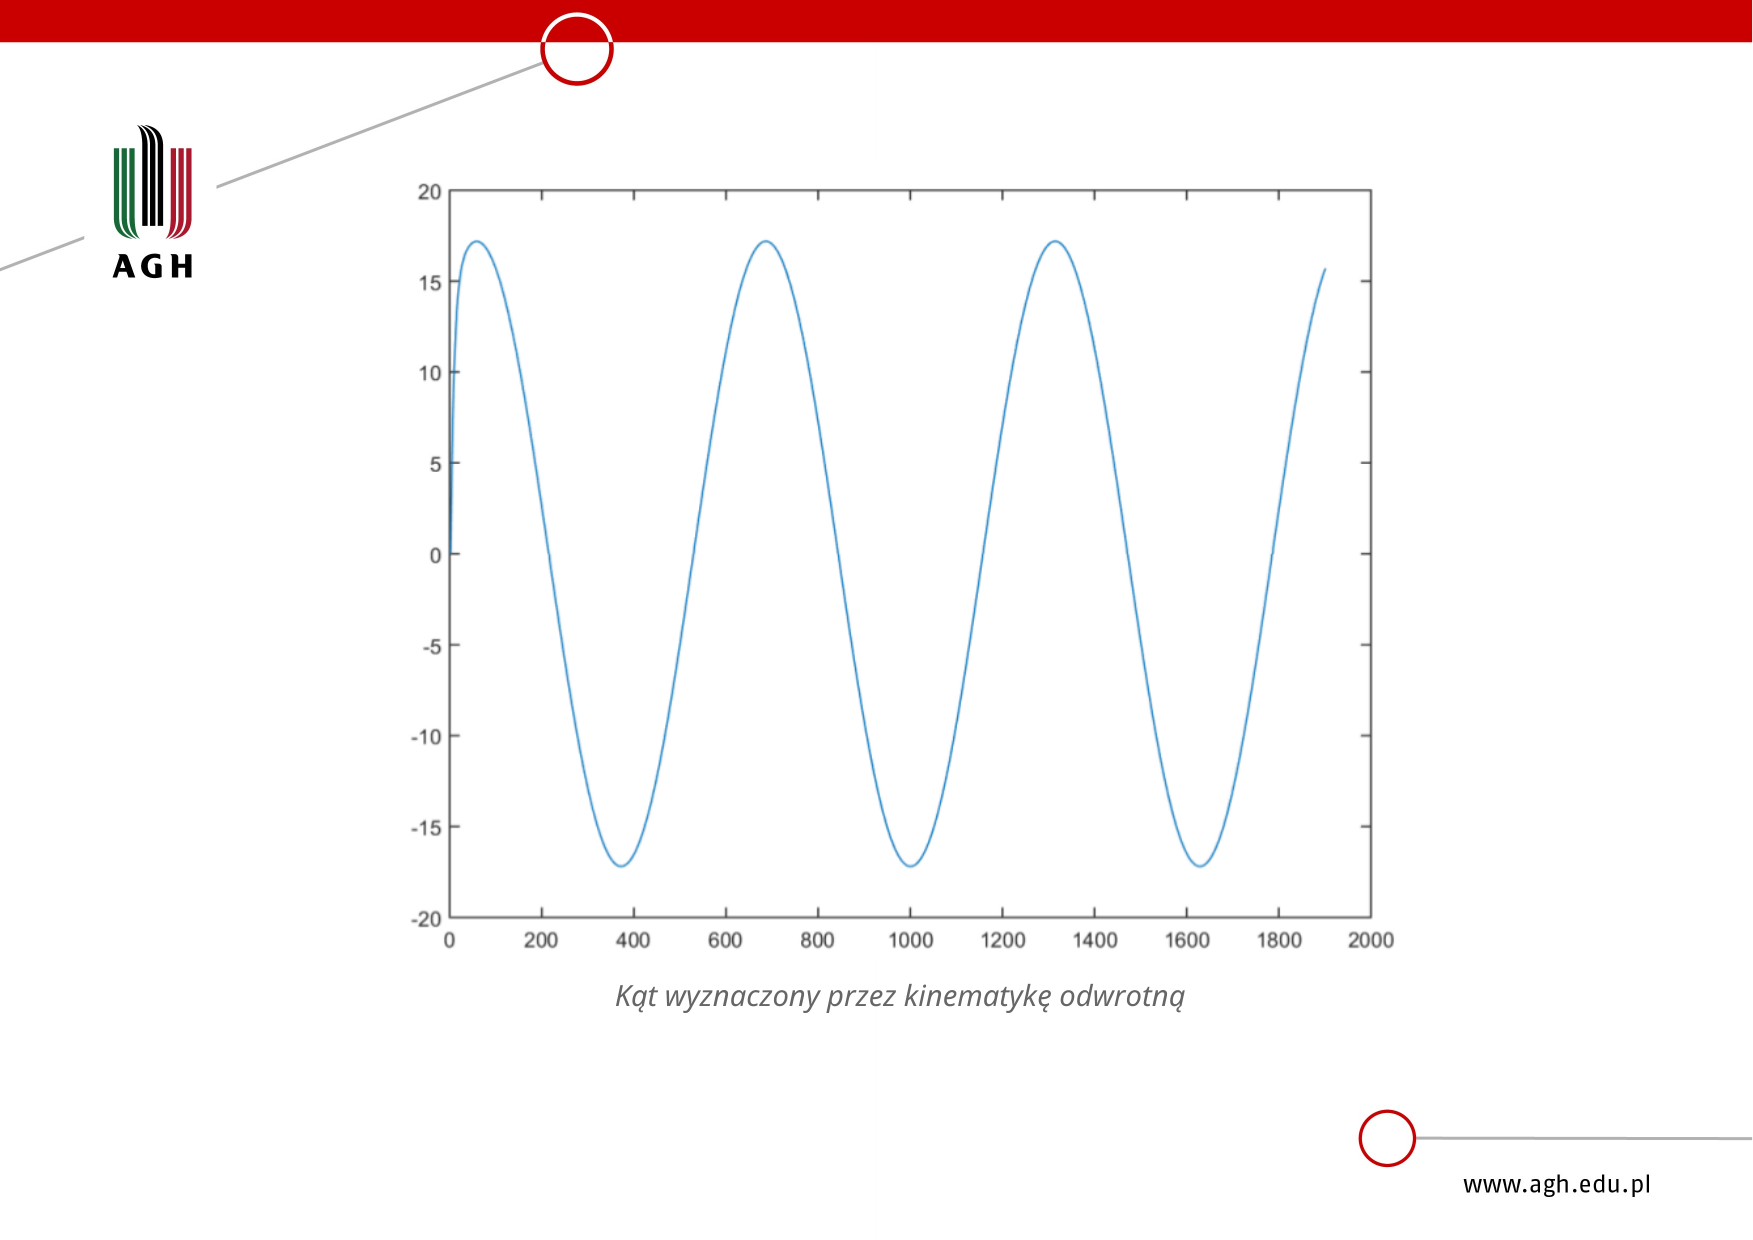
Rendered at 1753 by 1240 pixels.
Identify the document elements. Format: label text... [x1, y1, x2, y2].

text_box Kąt wyznaczony przez kinematykę odwrotną [600, 970, 1231, 1021]
picture [0, 0, 1753, 1240]
